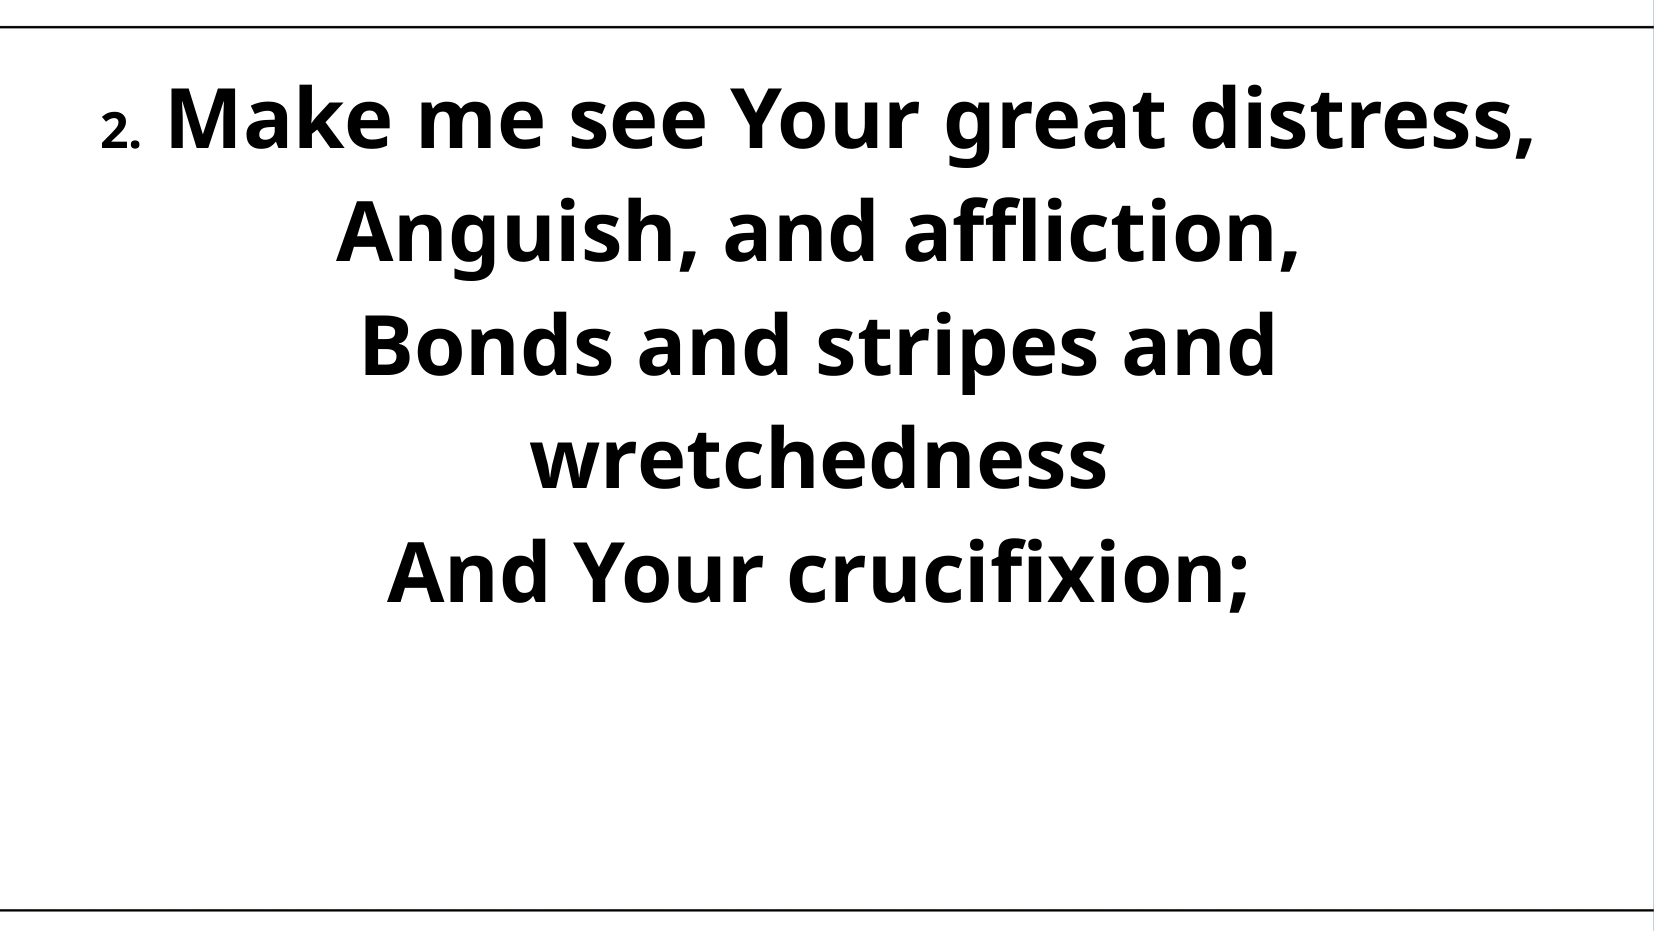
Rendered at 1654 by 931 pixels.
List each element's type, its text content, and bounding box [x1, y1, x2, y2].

picture [0, 0, 1654, 931]
text_box 2. Make me see Your great distress, Anguish, and affliction, Bonds and stripes and wretchedness And Your crucifixion; [78, 52, 1561, 511]
